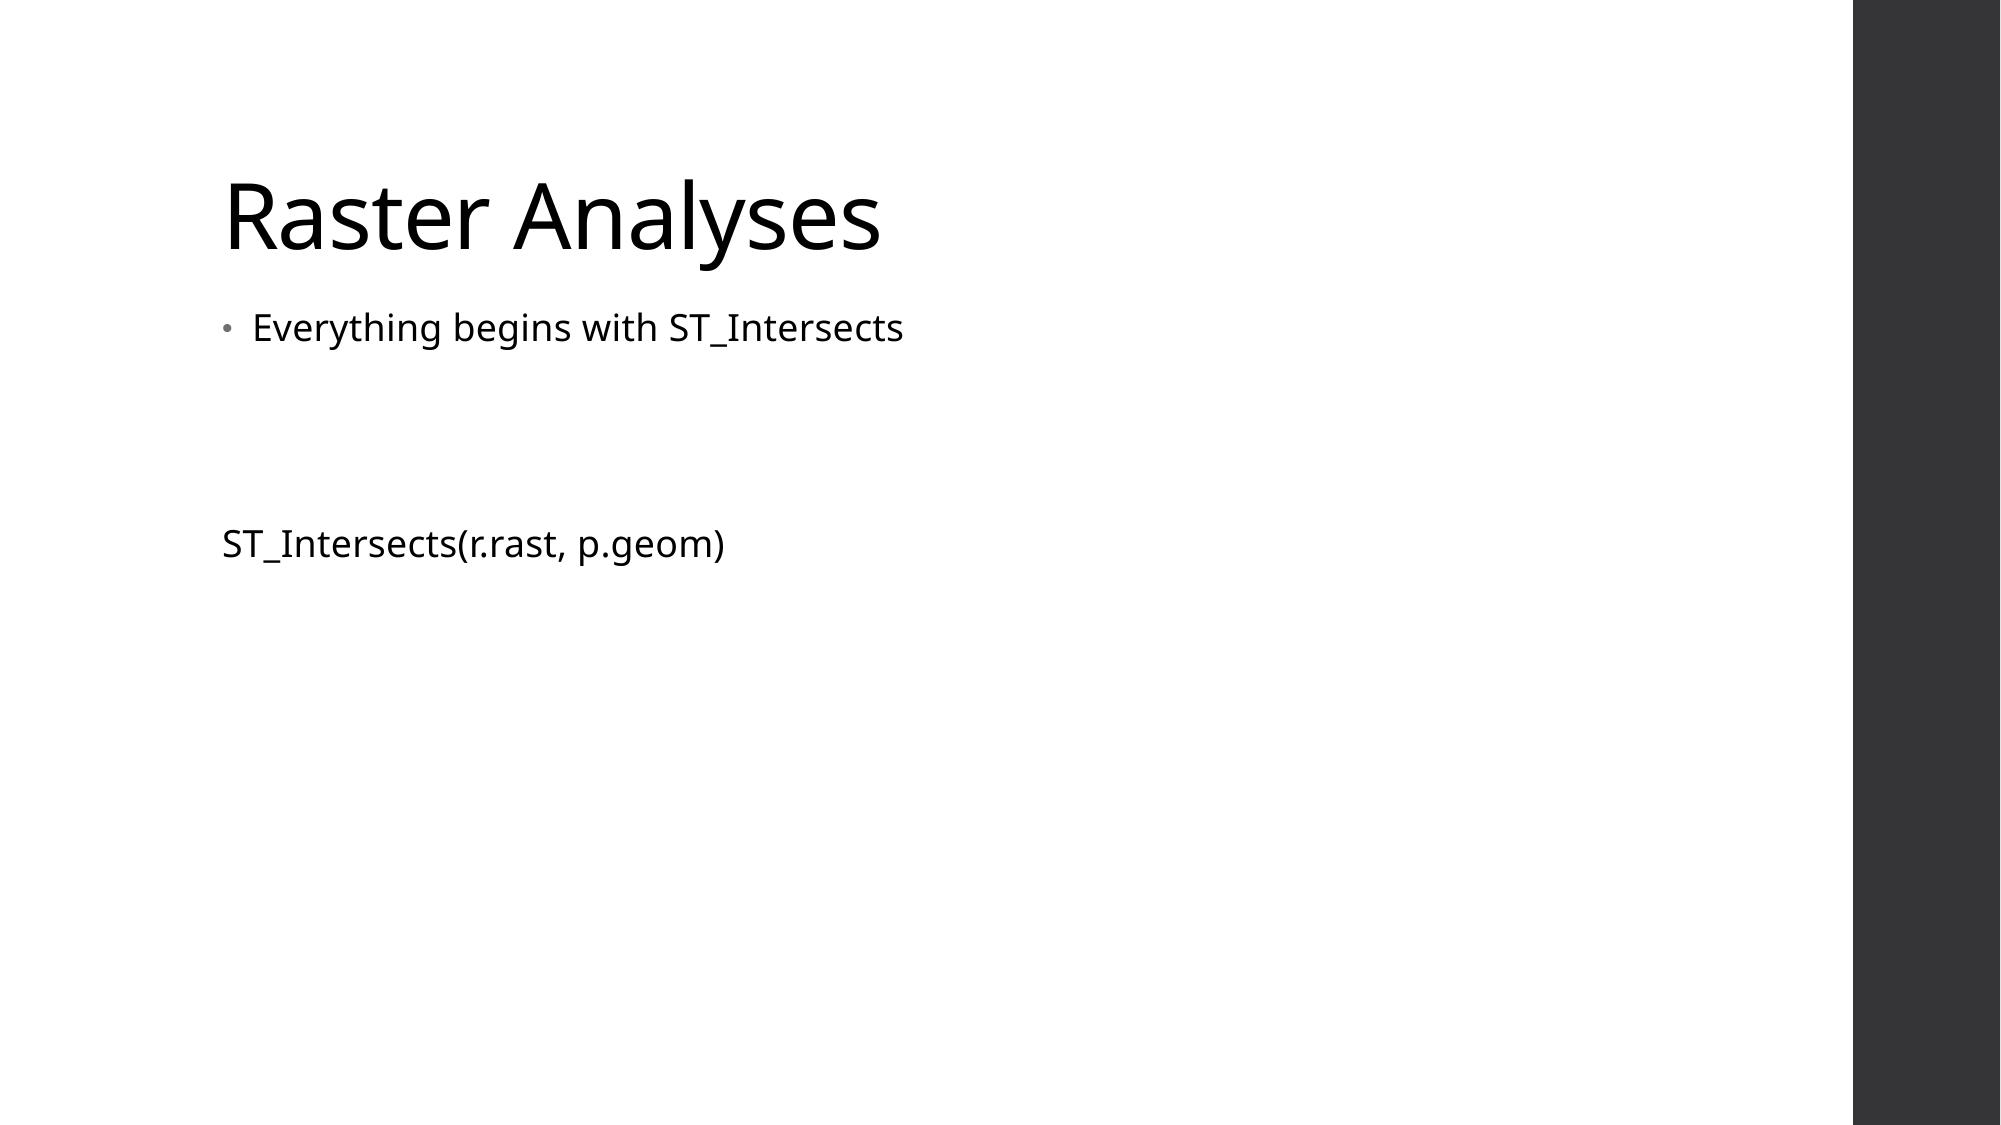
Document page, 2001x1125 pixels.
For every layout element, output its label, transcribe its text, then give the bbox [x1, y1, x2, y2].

list Everything begins with ST_Intersects ST_Intersects(r.rast, p.geom) [206, 299, 1617, 1014]
title Raster Analyses [206, 60, 1797, 278]
